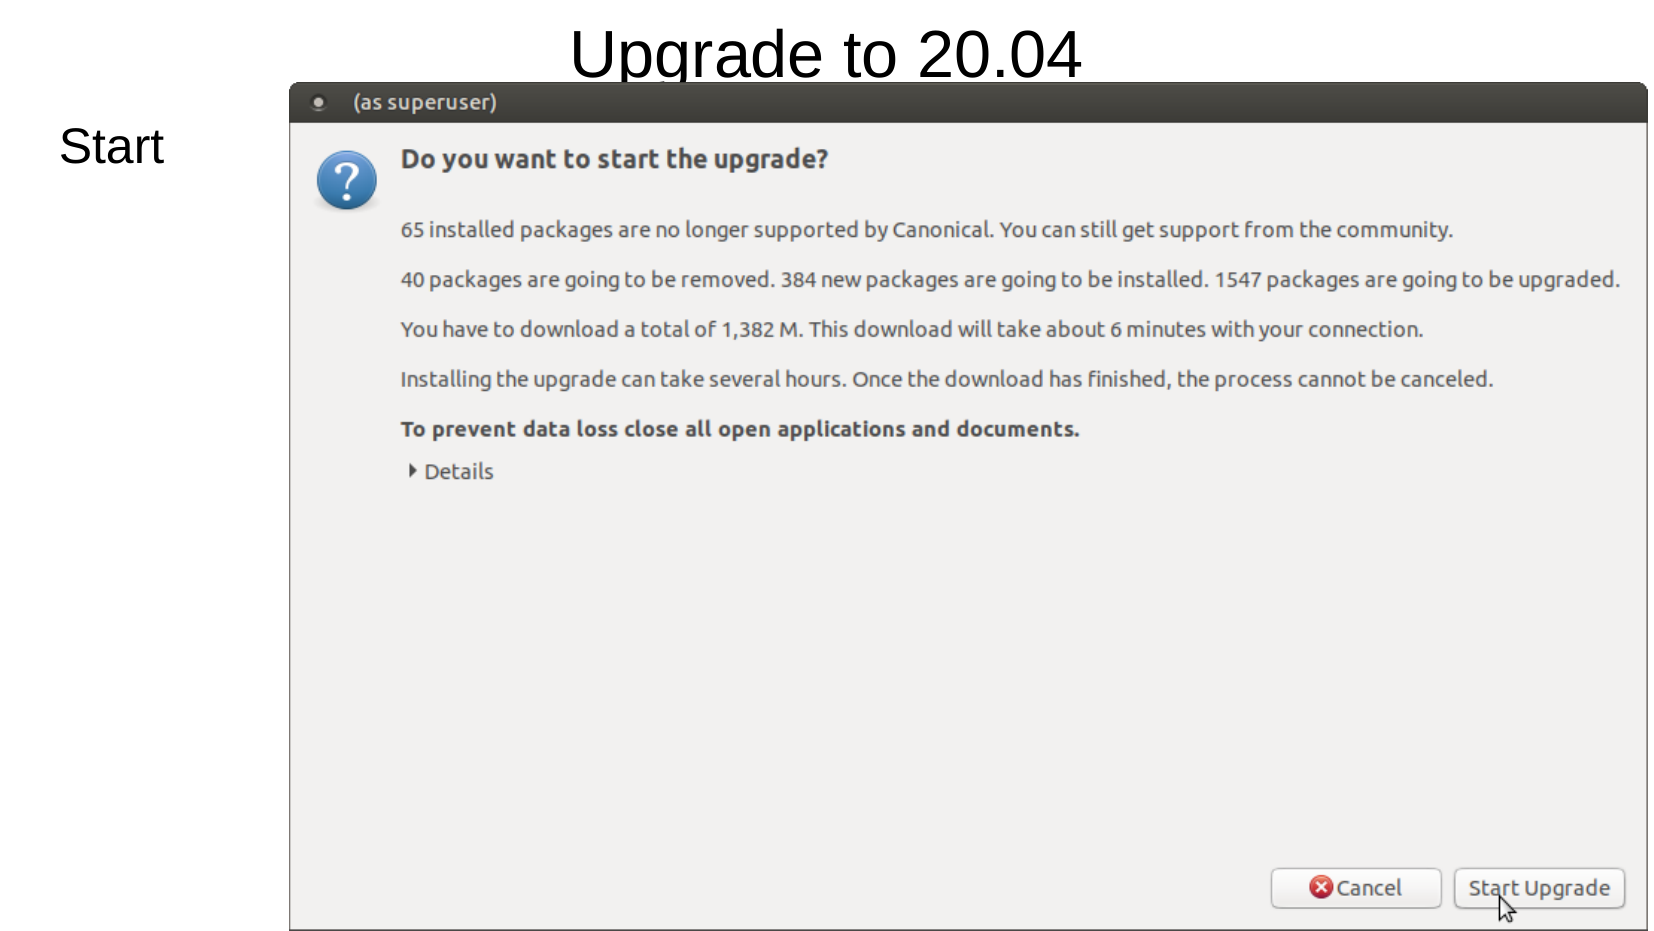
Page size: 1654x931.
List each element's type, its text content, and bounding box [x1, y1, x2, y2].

picture [289, 82, 1648, 931]
subtitle Start [59, 91, 289, 201]
title Upgrade to 20.04 [82, 16, 1571, 91]
